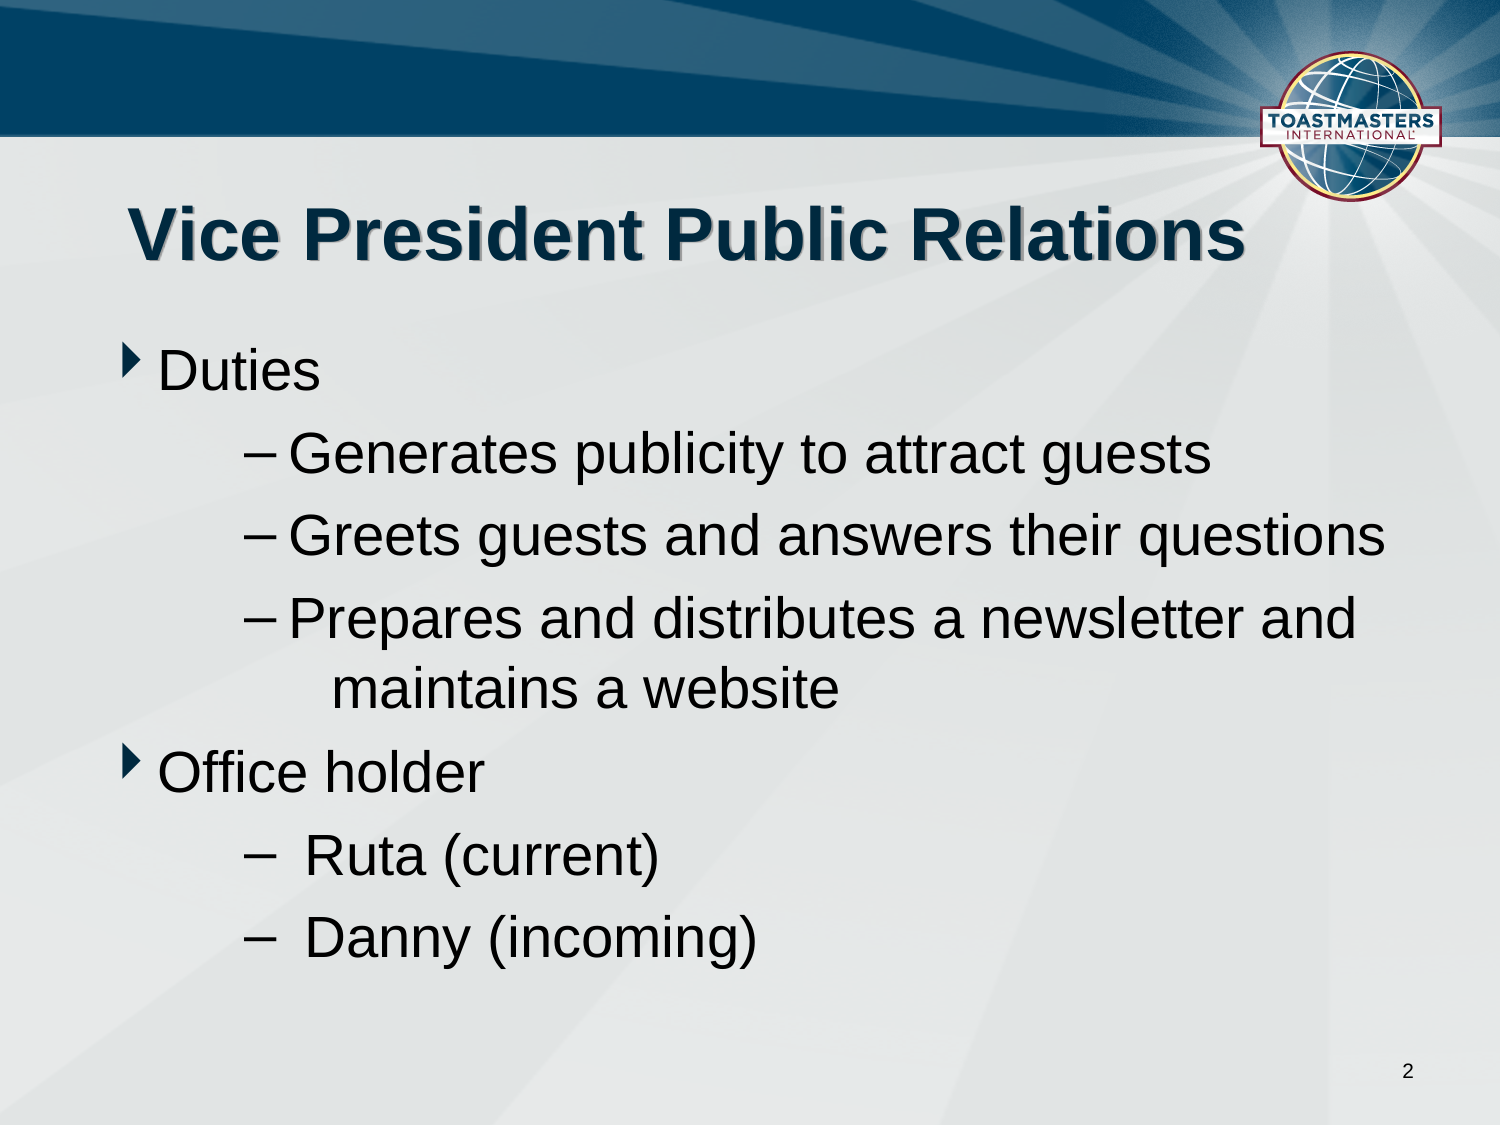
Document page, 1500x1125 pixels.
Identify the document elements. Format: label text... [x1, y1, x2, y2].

title Vice President Public Relations [112, 149, 1388, 325]
text_box 2 [1387, 1050, 1428, 1091]
list Duties Generates publicity to attract guests Greets guests and answers their questions Prepares and distributes a newsletter and maintains a website Office holder Ruta (current) Danny (incoming) [90, 324, 1411, 1038]
picture [0, 0, 1500, 1125]
